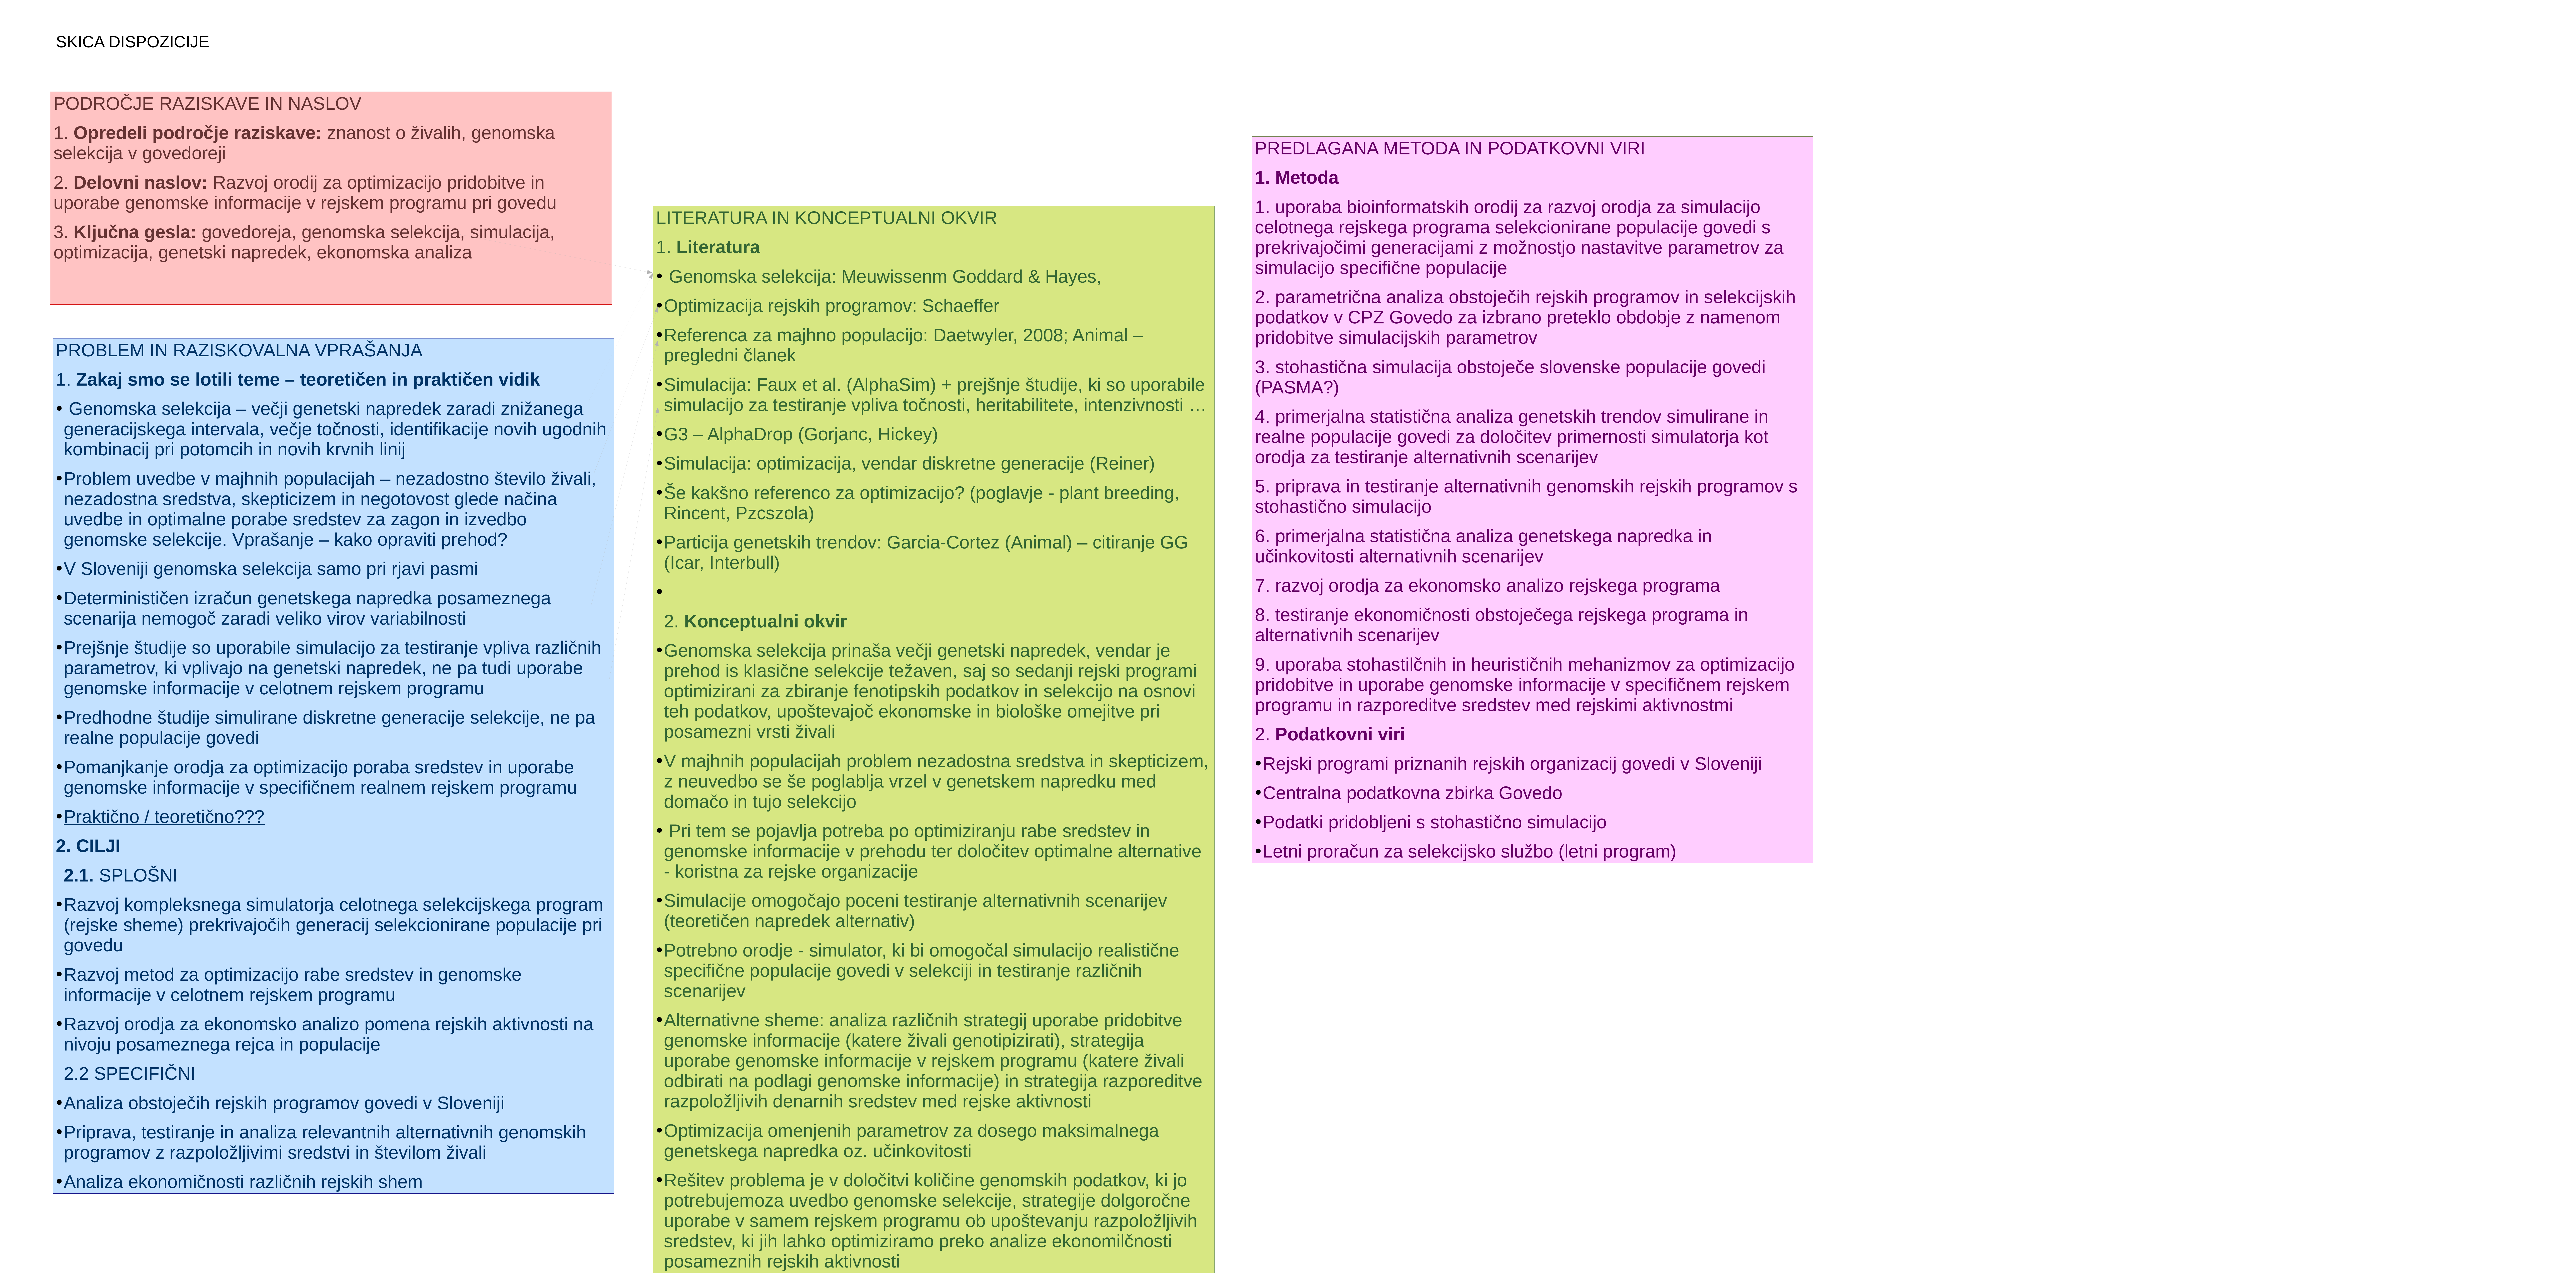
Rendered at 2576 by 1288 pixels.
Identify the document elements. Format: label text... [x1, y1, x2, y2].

text_box PROBLEM IN RAZISKOVALNA VPRAŠANJA 1. Zakaj smo se lotili teme – teoretičen in praktičen vidik Genomska selekcija – večji genetski napredek zaradi znižanega generacijskega intervala, večje točnosti, identifikacije novih ugodnih kombinacij pri potomcih in novih krvnih linij Problem uvedbe v majhnih populacijah – nezadostno število živali, nezadostna sredstva, skepticizem in negotovost glede načina uvedbe in optimalne porabe sredstev za zagon in izvedbo genomske selekcije. Vprašanje – kako opraviti prehod? V Sloveniji genomska selekcija samo pri rjavi pasmi Determinističen izračun genetskega napredka posameznega scenarija nemogoč zaradi veliko virov variabilnosti Prejšnje študije so uporabile simulacijo za testiranje vpliva različnih parametrov, ki vplivajo na genetski napredek, ne pa tudi uporabe genomske informacije v celotnem rejskem programu Predhodne študije simulirane diskretne generacije selekcije, ne pa realne populacije govedi Pomanjkanje orodja za optimizacijo poraba sredstev in uporabe genomske informacije v specifičnem realnem rejskem programu Praktično / teoretično??? 2. CILJI 2.1. SPLOŠNI Razvoj kompleksnega simulatorja celotnega selekcijskega program (rejske sheme) prekrivajočih generacij selekcionirane populacije pri govedu Razvoj metod za optimizacijo rabe sredstev in genomske informacije v celotnem rejskem programu Razvoj orodja za ekonomsko analizo pomena rejskih aktivnosti na nivoju posameznega rejca in populacije 2.2 SPECIFIČNI Analiza obstoječih rejskih programov govedi v Sloveniji Priprava, testiranje in analiza relevantnih alternativnih genomskih programov z razpoložljivimi sredstvi in številom živali Analiza ekonomičnosti različnih rejskih shem [53, 338, 614, 1194]
text_box SKICA DISPOZICIJE [53, 31, 496, 53]
text_box PREDLAGANA METODA IN PODATKOVNI VIRI 1. Metoda 1. uporaba bioinformatskih orodij za razvoj orodja za simulacijo celotnega rejskega programa selekcionirane populacije govedi s prekrivajočimi generacijami z možnostjo nastavitve parametrov za simulacijo specifične populacije 2. parametrična analiza obstoječih rejskih programov in selekcijskih podatkov v CPZ Govedo za izbrano preteklo obdobje z namenom pridobitve simulacijskih parametrov 3. stohastična simulacija obstoječe slovenske populacije govedi (PASMA?) 4. primerjalna statistična analiza genetskih trendov simulirane in realne populacije govedi za določitev primernosti simulatorja kot orodja za testiranje alternativnih scenarijev 5. priprava in testiranje alternativnih genomskih rejskih programov s stohastično simulacijo 6. primerjalna statistična analiza genetskega napredka in učinkovitosti alternativnih scenarijev 7. razvoj orodja za ekonomsko analizo rejskega programa 8. testiranje ekonomičnosti obstoječega rejskega programa in alternativnih scenarijev 9. uporaba stohastilčnih in heurističnih mehanizmov za optimizacijo pridobitve in uporabe genomske informacije v specifičnem rejskem programu in razporeditve sredstev med rejskimi aktivnostmi 2. Podatkovni viri Rejski programi priznanih rejskih organizacij govedi v Sloveniji Centralna podatkovna zbirka Govedo Podatki pridobljeni s stohastično simulacijo Letni proračun za selekcijsko službo (letni program) [1252, 136, 1813, 863]
text_box PODROČJE RAZISKAVE IN NASLOV 1. Opredeli področje raziskave: znanost o živalih, genomska selekcija v govedoreji 2. Delovni naslov: Razvoj orodij za optimizacijo pridobitve in uporabe genomske informacije v rejskem programu pri govedu 3. Ključna gesla: govedoreja, genomska selekcija, simulacija, optimizacija, genetski napredek, ekonomska analiza [50, 92, 612, 305]
text_box LITERATURA IN KONCEPTUALNI OKVIR 1. Literatura Genomska selekcija: Meuwissenm Goddard & Hayes, Optimizacija rejskih programov: Schaeffer Referenca za majhno populacijo: Daetwyler, 2008; Animal – pregledni članek Simulacija: Faux et al. (AlphaSim) + prejšnje študije, ki so uporabile simulacijo za testiranje vpliva točnosti, heritabilitete, intenzivnosti … G3 – AlphaDrop (Gorjanc, Hickey) Simulacija: optimizacija, vendar diskretne generacije (Reiner) Še kakšno referenco za optimizacijo? (poglavje - plant breeding, Rincent, Pzcszola) Particija genetskih trendov: Garcia-Cortez (Animal) – citiranje GG (Icar, Interbull) 2. Konceptualni okvir Genomska selekcija prinaša večji genetski napredek, vendar je prehod is klasične selekcije težaven, saj so sedanji rejski programi optimizirani za zbiranje fenotipskih podatkov in selekcijo na osnovi teh podatkov, upoštevajoč ekonomske in biološke omejitve pri posamezni vrsti živali V majhnih populacijah problem nezadostna sredstva in skepticizem, z neuvedbo se še poglablja vrzel v genetskem napredku med domačo in tujo selekcijo Pri tem se pojavlja potreba po optimiziranju rabe sredstev in genomske informacije v prehodu ter določitev optimalne alternative - koristna za rejske organizacije Simulacije omogočajo poceni testiranje alternativnih scenarijev (teoretičen napredek alternativ) Potrebno orodje - simulator, ki bi omogočal simulacijo realistične specifične populacije govedi v selekciji in testiranje različnih scenarijev Alternativne sheme: analiza različnih strategij uporabe pridobitve genomske informacije (katere živali genotipizirati), strategija uporabe genomske informacije v rejskem programu (katere živali odbirati na podlagi genomske informacije) in strategija razporeditve razpoložljivih denarnih sredstev med rejske aktivnosti Optimizacija omenjenih parametrov za dosego maksimalnega genetskega napredka oz. učinkovitosti Rešitev problema je v določitvi količine genomskih podatkov, ki jo potrebujemoza uvedbo genomske selekcije, strategije dolgoročne uporabe v samem rejskem programu ob upoštevanju razpoložljivih sredstev, ki jih lahko optimiziramo preko analize ekonomilčnosti posameznih rejskih aktivnosti [653, 206, 1215, 1273]
